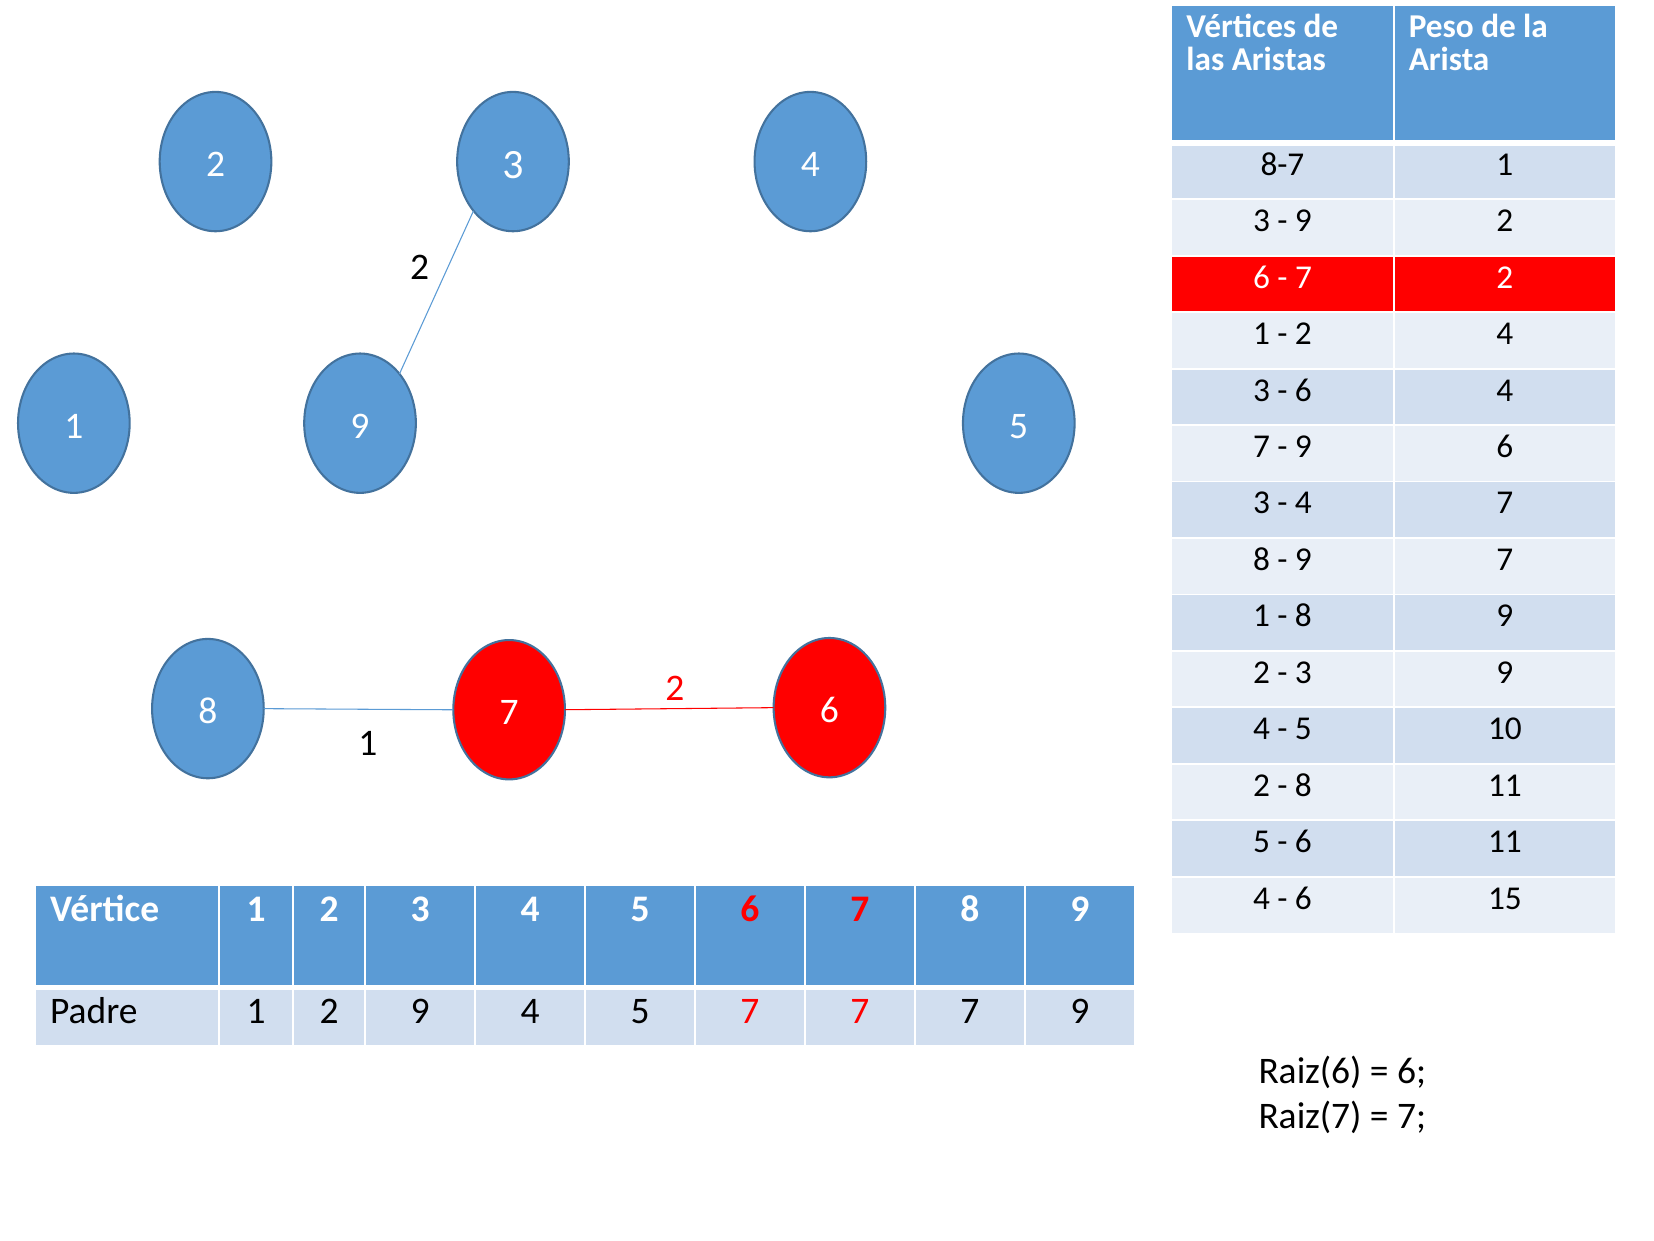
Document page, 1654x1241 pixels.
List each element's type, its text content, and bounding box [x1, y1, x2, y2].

table_cell 2 [1395, 200, 1615, 255]
table_header Vértices de las Aristas [1172, 6, 1393, 140]
table_cell 4 [1395, 313, 1615, 368]
table_header Peso de la Arista [1395, 6, 1615, 140]
table_cell 4 - 6 [1172, 878, 1393, 933]
text_box 5 [962, 353, 1075, 493]
table_cell 8-7 [1172, 146, 1393, 198]
table_header 4 [476, 886, 584, 985]
text_box 6 [773, 637, 886, 778]
table_cell 4 [476, 990, 584, 1045]
table_cell 7 [696, 990, 804, 1045]
table_cell 15 [1395, 878, 1615, 933]
table_cell 5 - 6 [1172, 821, 1393, 876]
table_cell 9 [1395, 595, 1615, 650]
table_cell 4 - 5 [1172, 708, 1393, 763]
table_cell 8 - 9 [1172, 539, 1393, 594]
table_cell 1 [220, 990, 292, 1045]
table_cell 10 [1395, 708, 1615, 763]
table_header Vértice [36, 886, 218, 985]
table_cell 3 - 4 [1172, 482, 1393, 537]
table_cell 11 [1395, 821, 1615, 876]
table_cell 7 [916, 990, 1024, 1045]
table_cell 6 - 7 [1172, 257, 1393, 311]
table_cell 11 [1395, 765, 1615, 819]
table_cell 3 - 6 [1172, 370, 1393, 424]
table_cell 5 [586, 990, 694, 1045]
table_cell Padre [36, 990, 218, 1045]
table_header 1 [220, 886, 292, 985]
table_cell 1 - 8 [1172, 595, 1393, 650]
text_box 2 [159, 91, 272, 232]
text_box 2 [650, 655, 700, 716]
text_box 4 [754, 91, 867, 232]
text_box 3 [457, 91, 569, 232]
table_cell 9 [1026, 990, 1134, 1045]
table_header 9 [1026, 886, 1134, 985]
table_cell 7 [806, 990, 914, 1045]
table_cell 7 - 9 [1172, 426, 1393, 481]
text_box 7 [453, 640, 565, 780]
text_box 9 [304, 353, 416, 493]
text_box 1 [343, 710, 393, 771]
text_box 2 [395, 234, 445, 295]
table_cell 7 [1395, 482, 1615, 537]
table_cell 1 - 2 [1172, 313, 1393, 368]
table_cell 9 [366, 990, 474, 1045]
table_cell 4 [1395, 370, 1615, 424]
table_cell 2 - 8 [1172, 765, 1393, 819]
text_box Raiz(6) = 6; Raiz(7) = 7; [1243, 1038, 1442, 1144]
table_header 8 [916, 886, 1024, 985]
text_box 8 [152, 638, 264, 779]
table_cell 2 [1395, 257, 1615, 311]
table_cell 9 [1395, 652, 1615, 706]
table_header 5 [586, 886, 694, 985]
table_cell 2 [294, 990, 364, 1045]
table_header 2 [294, 886, 364, 985]
table_cell 3 - 9 [1172, 200, 1393, 255]
table_cell 1 [1395, 146, 1615, 198]
table_cell 2 - 3 [1172, 652, 1393, 706]
table_header 6 [696, 886, 804, 985]
table_header 3 [366, 886, 474, 985]
text_box 1 [18, 353, 130, 493]
table_header 7 [806, 886, 914, 985]
table_cell 7 [1395, 539, 1615, 594]
table_cell 6 [1395, 426, 1615, 481]
